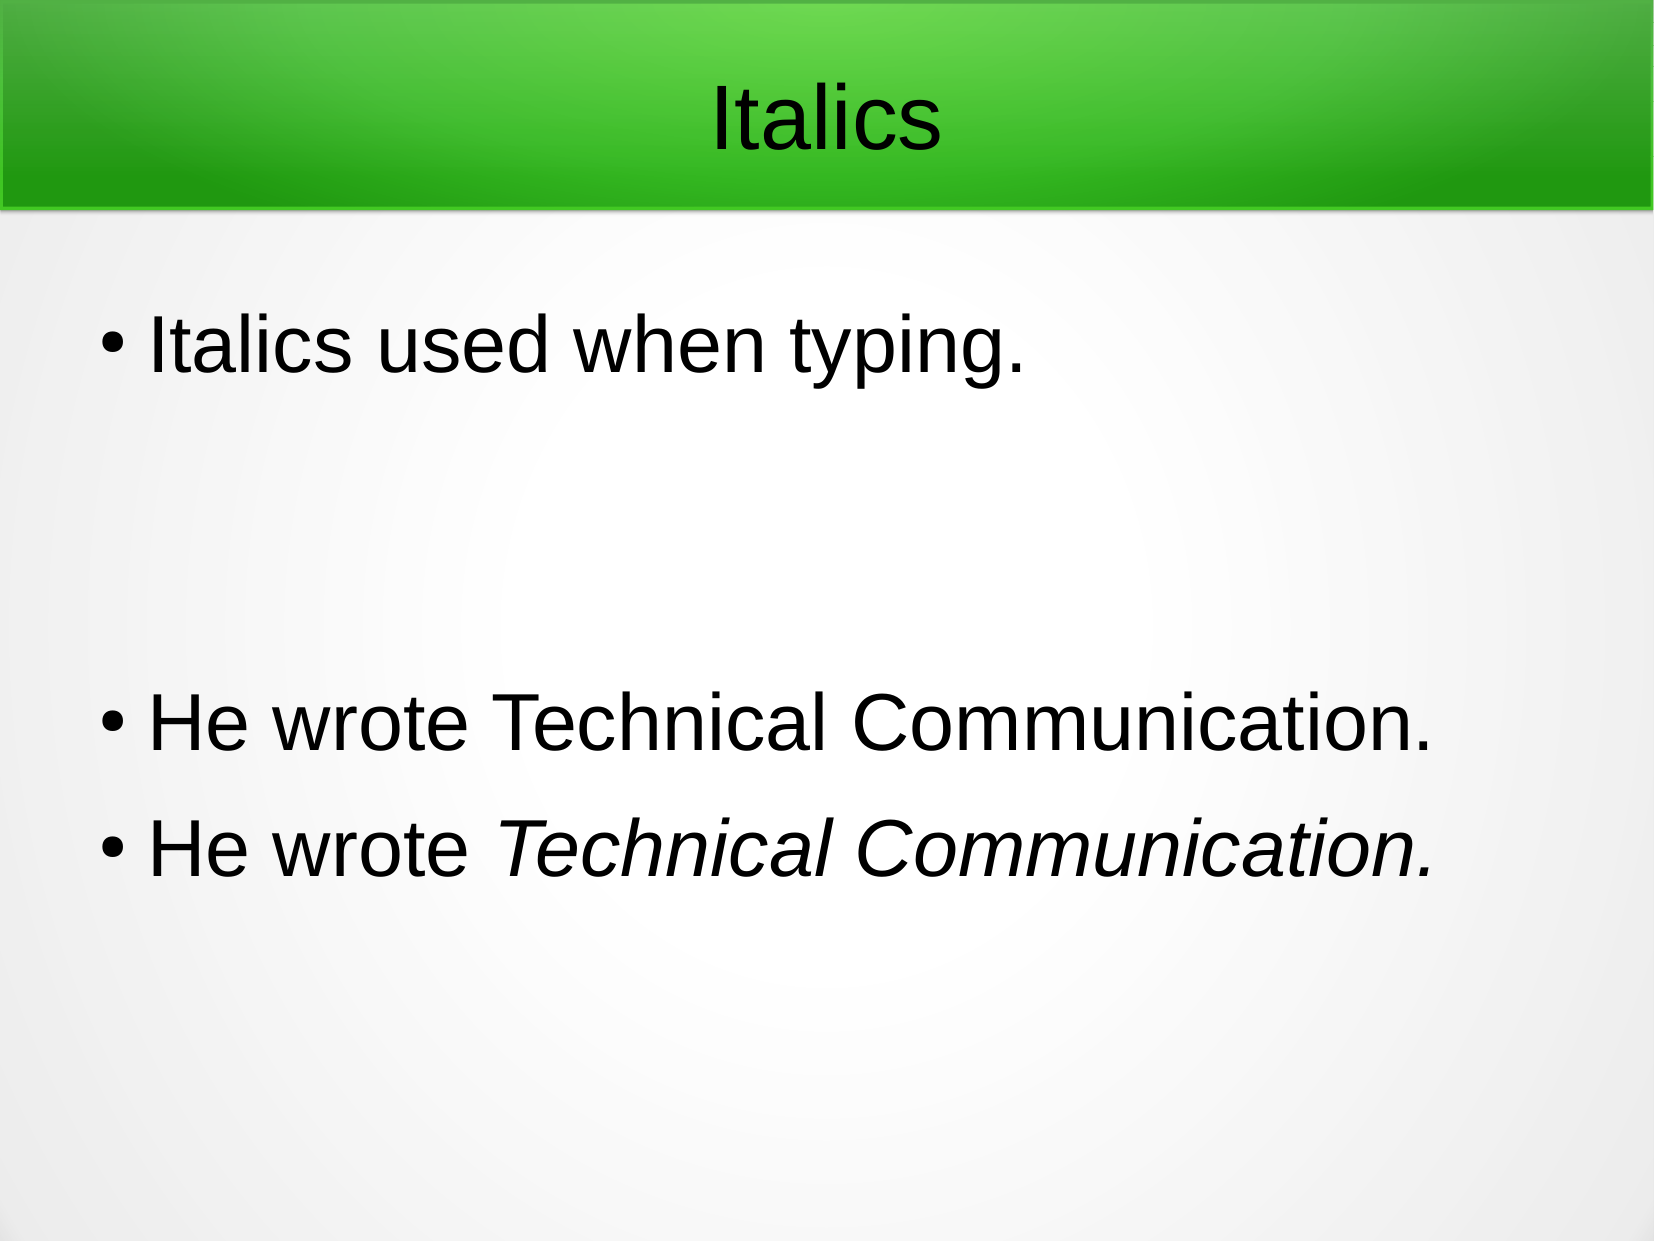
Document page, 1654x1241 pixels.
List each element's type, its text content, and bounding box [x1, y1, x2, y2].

list Italics used when typing. He wrote Technical Communication. He wrote Technical Communication. [82, 299, 1571, 1019]
title Italics [82, 47, 1571, 189]
